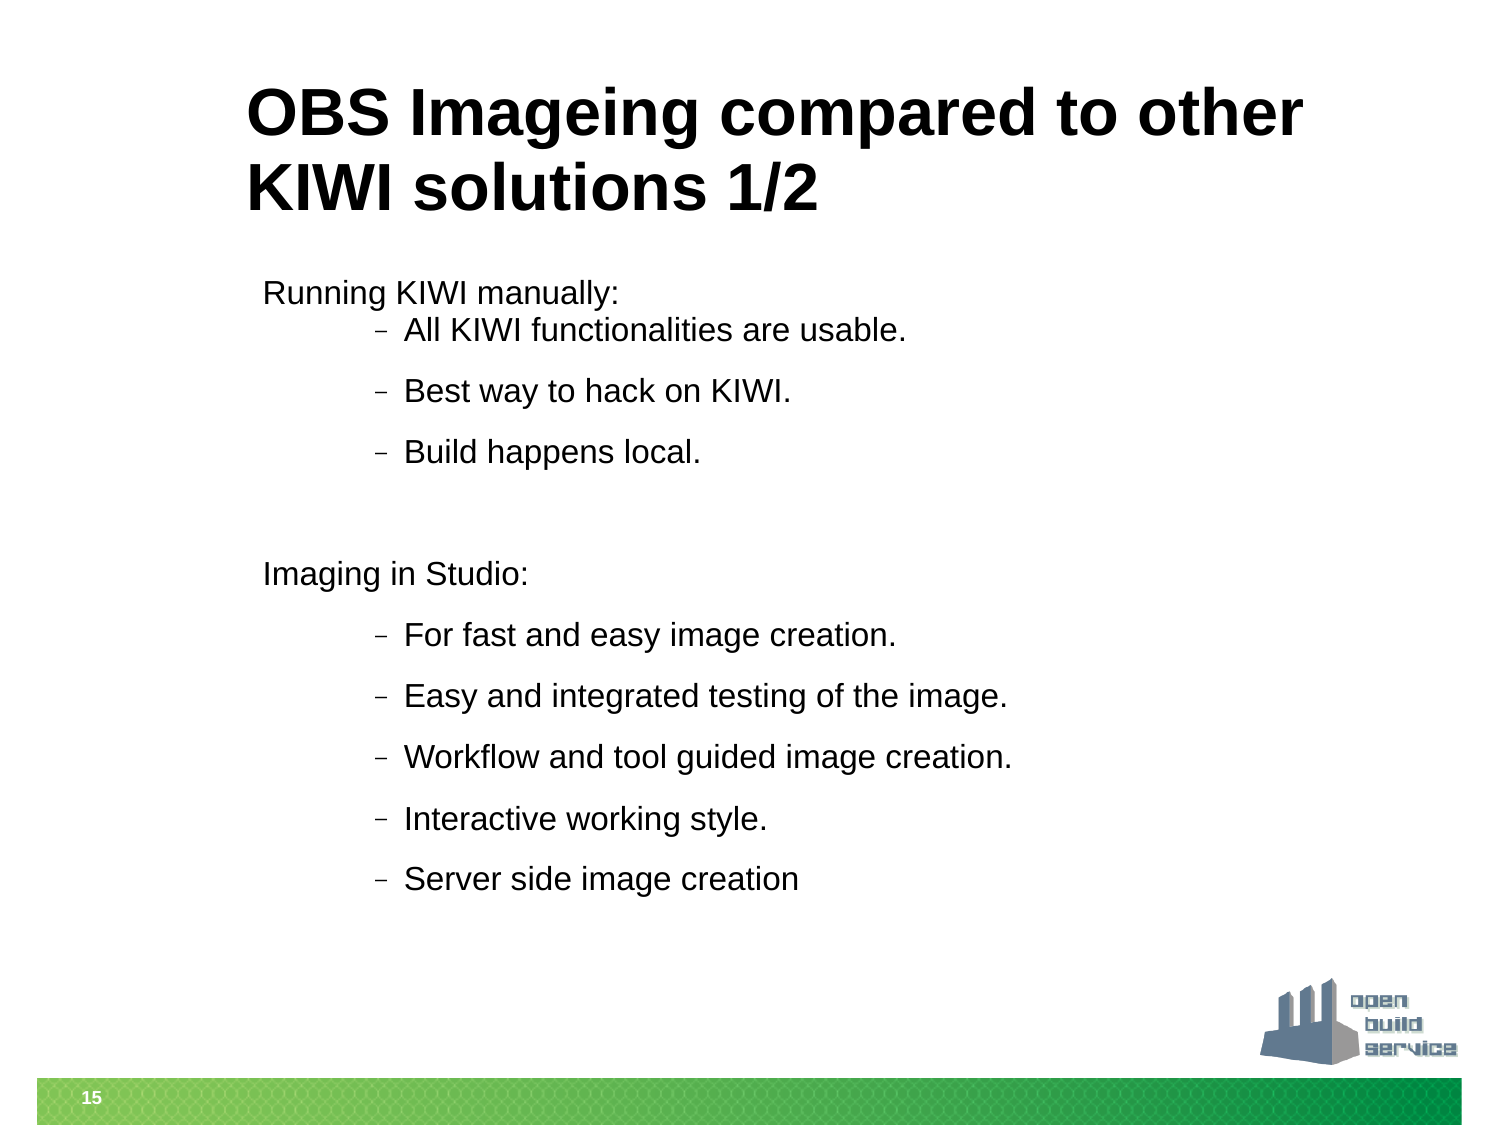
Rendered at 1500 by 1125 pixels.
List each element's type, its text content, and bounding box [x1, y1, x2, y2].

picture [1260, 978, 1458, 1065]
list Running KIWI manually: All KIWI functionalities are usable. Best way to hack on KIWI. Build happens local. Imaging in Studio: For fast and easy image creation. Easy and integrated testing of the image. Workflow and tool guided image creation. Interactive working style. Server side image creation [248, 267, 1417, 995]
picture [37, 1078, 1462, 1125]
title OBS Imageing compared to other KIWI solutions 1/2 [246, 60, 1409, 239]
